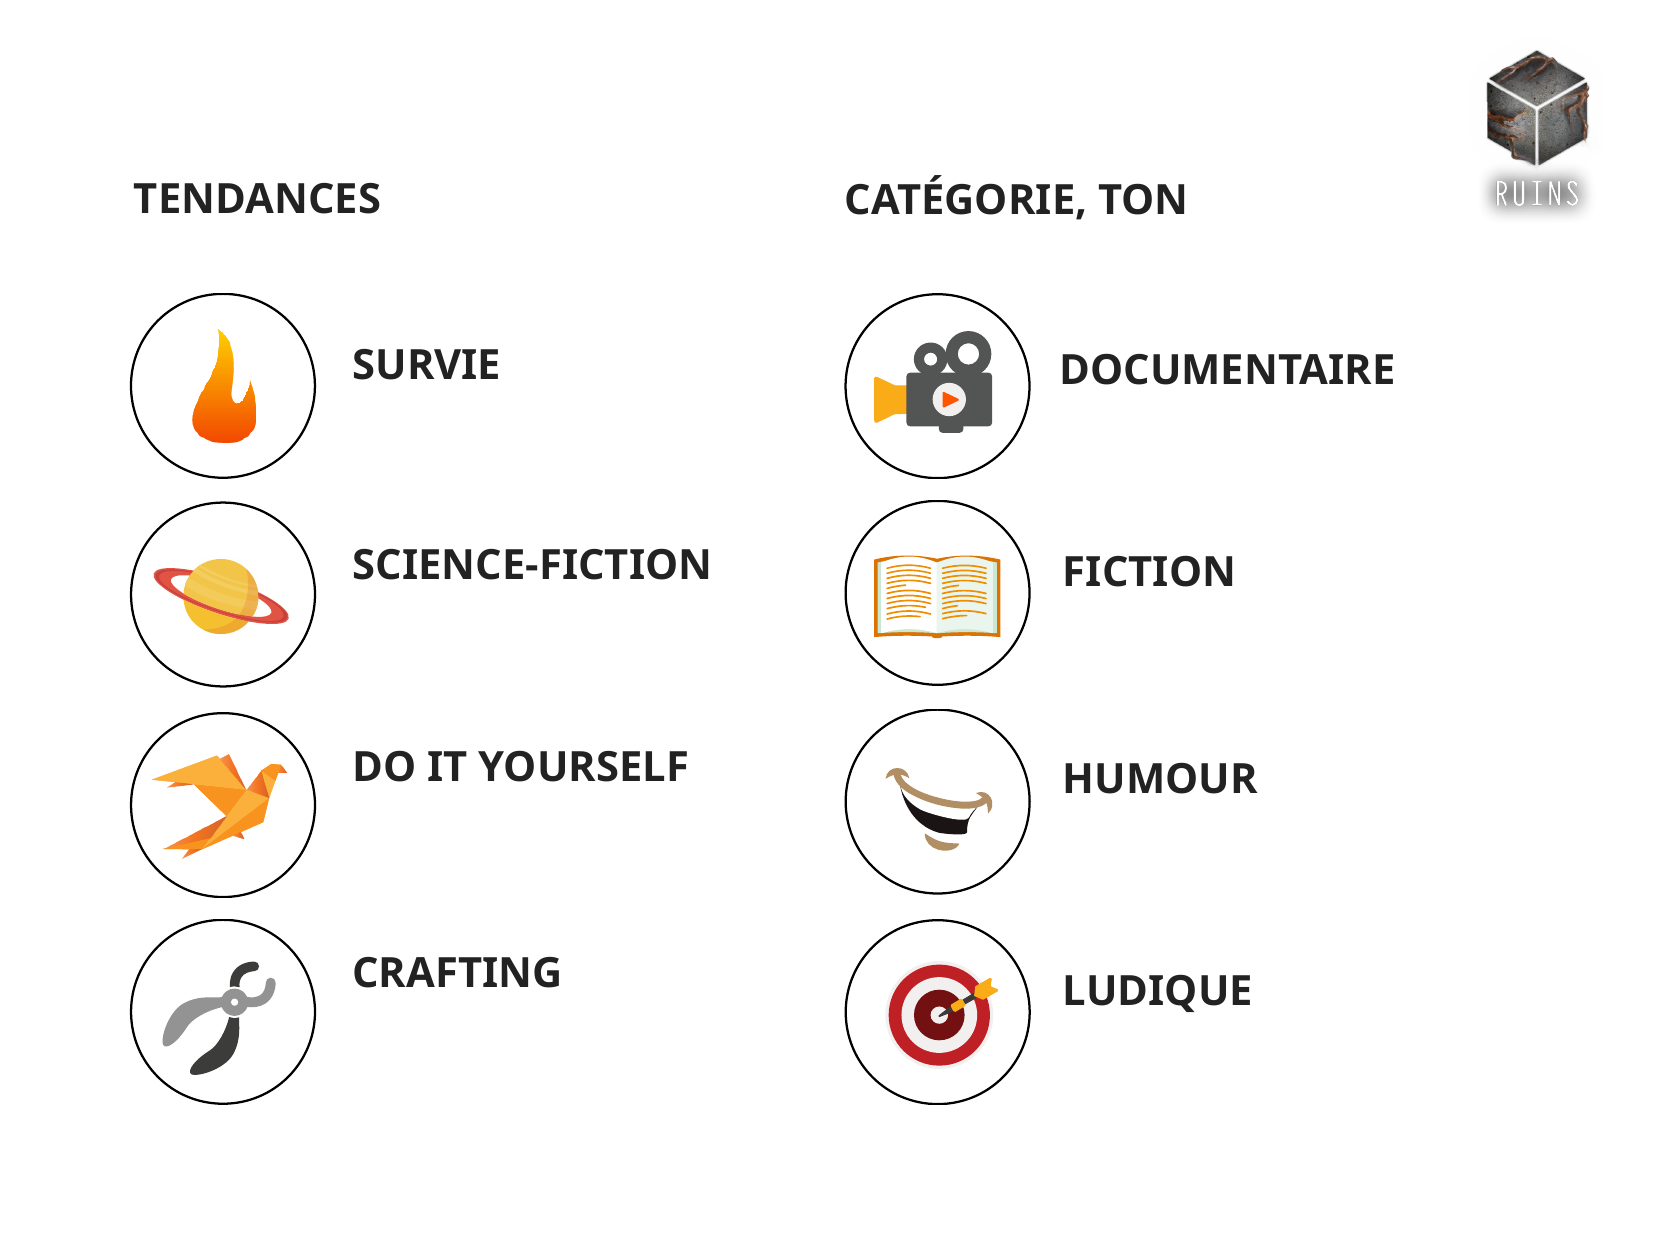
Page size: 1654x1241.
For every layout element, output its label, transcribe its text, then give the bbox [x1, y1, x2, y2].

picture [129, 293, 317, 479]
picture [129, 712, 317, 898]
title TENDANCES [133, 129, 607, 266]
title SURVIE [352, 294, 825, 432]
title CATÉGORIE, TON [844, 129, 1376, 267]
picture [129, 919, 317, 1105]
title LUDIQUE [1062, 921, 1536, 1058]
title FICTION [1062, 502, 1536, 639]
title SCIENCE-FICTION [352, 495, 825, 632]
title HUMOUR [1062, 709, 1536, 846]
picture [844, 293, 1032, 479]
picture [844, 709, 1032, 895]
picture [1429, 29, 1648, 249]
picture [844, 500, 1032, 686]
picture [129, 501, 317, 688]
title DOCUMENTAIRE [1059, 299, 1532, 436]
title DO IT YOURSELF [352, 696, 825, 834]
picture [844, 919, 1032, 1105]
title CRAFTING [352, 903, 825, 1040]
